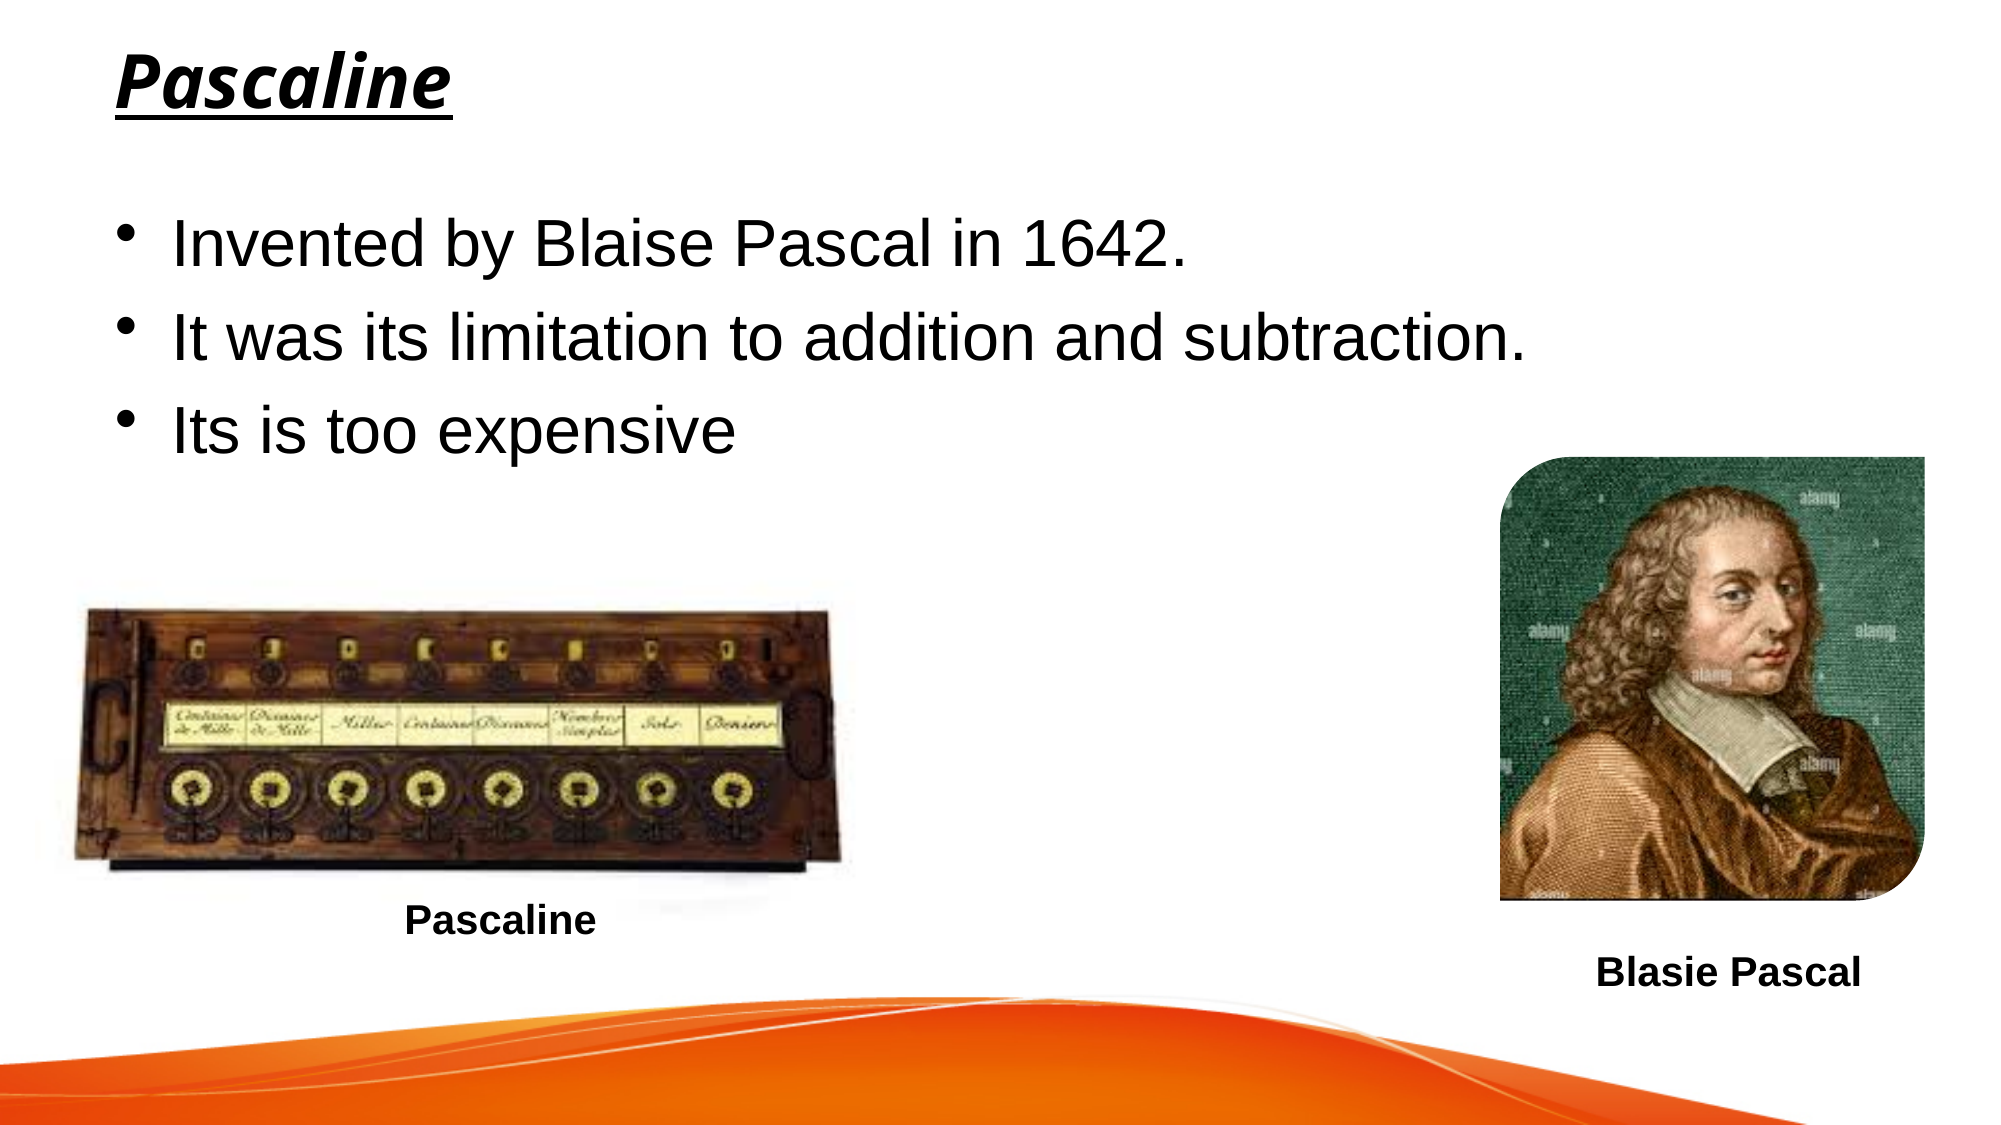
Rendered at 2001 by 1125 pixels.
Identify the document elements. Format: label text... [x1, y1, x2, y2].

list Invented by Blaise Pascal in 1642. It was its limitation to addition and subtraction. Its is too expensive [99, 192, 1900, 1006]
text_box Pascaline [120, 885, 881, 951]
title Pascaline [99, 31, 1900, 127]
picture [0, 0, 2000, 1125]
text_box [1500, 456, 1925, 901]
text_box Blasie Pascal [1500, 937, 1959, 1003]
